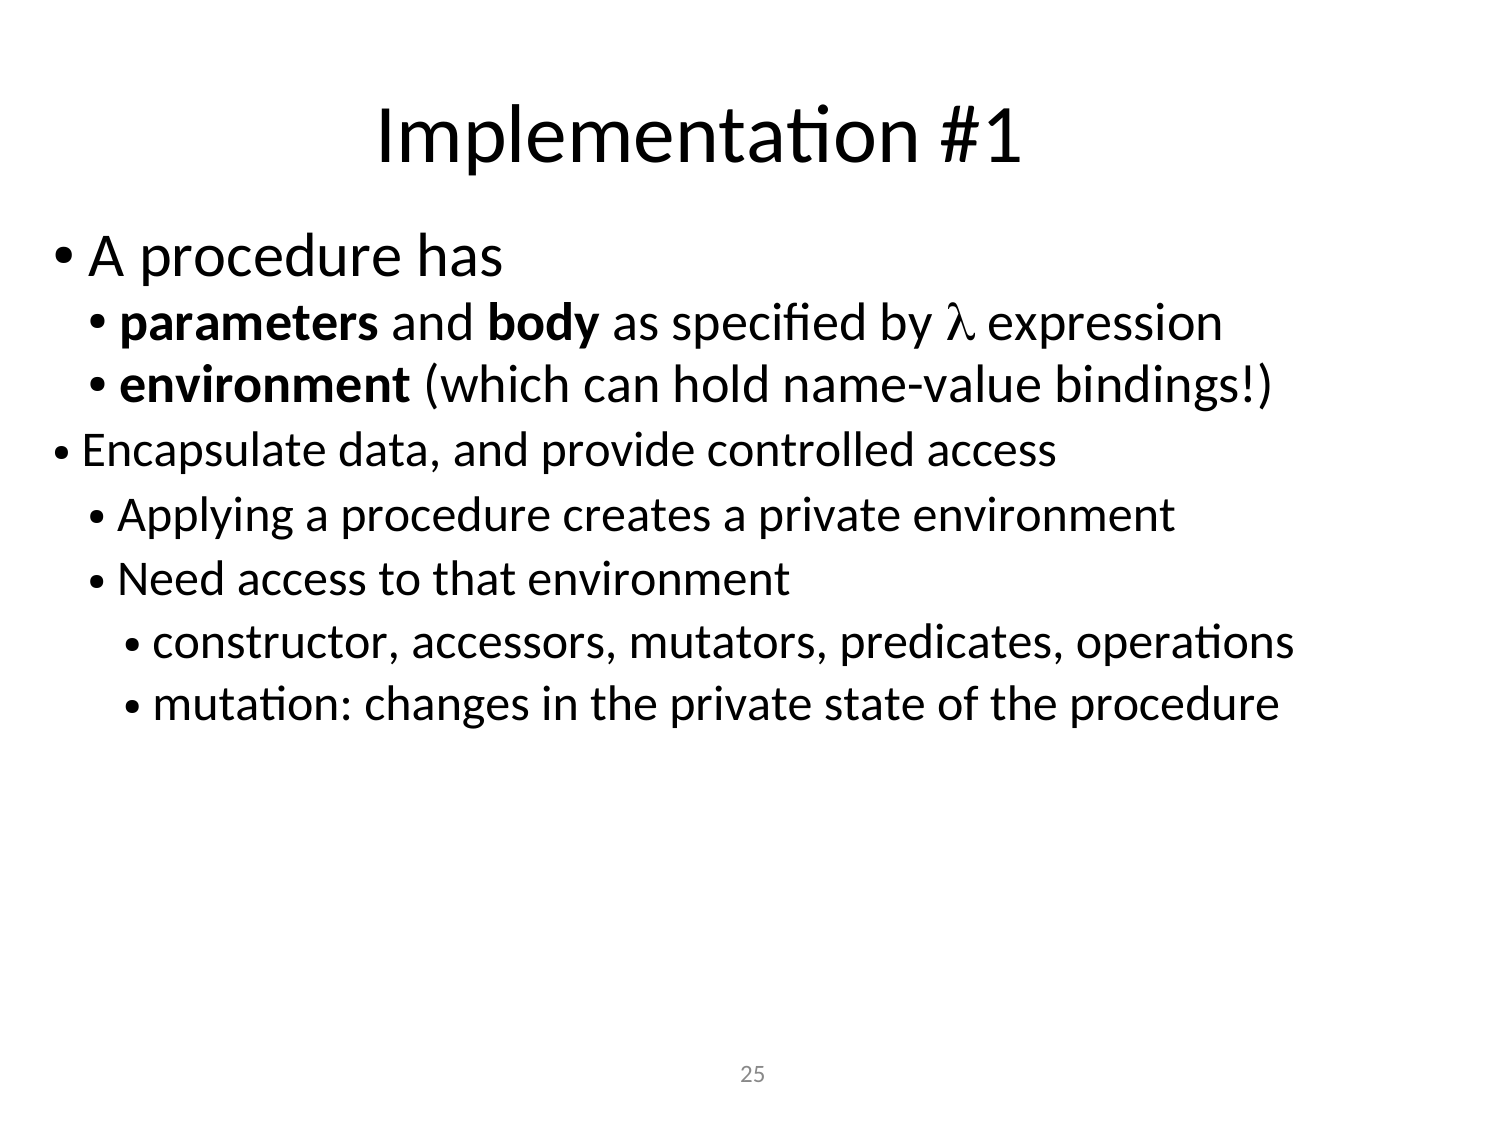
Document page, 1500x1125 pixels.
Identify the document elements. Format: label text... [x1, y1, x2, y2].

list A procedure has parameters and body as specified by  expression environment (which can hold name-value bindings!) Encapsulate data, and provide controlled access Applying a procedure creates a private environment Need access to that environment constructor, accessors, mutators, predicates, operations mutation: changes in the private state of the procedure [37, 223, 1426, 1113]
title Implementation #1 [62, 72, 1338, 211]
